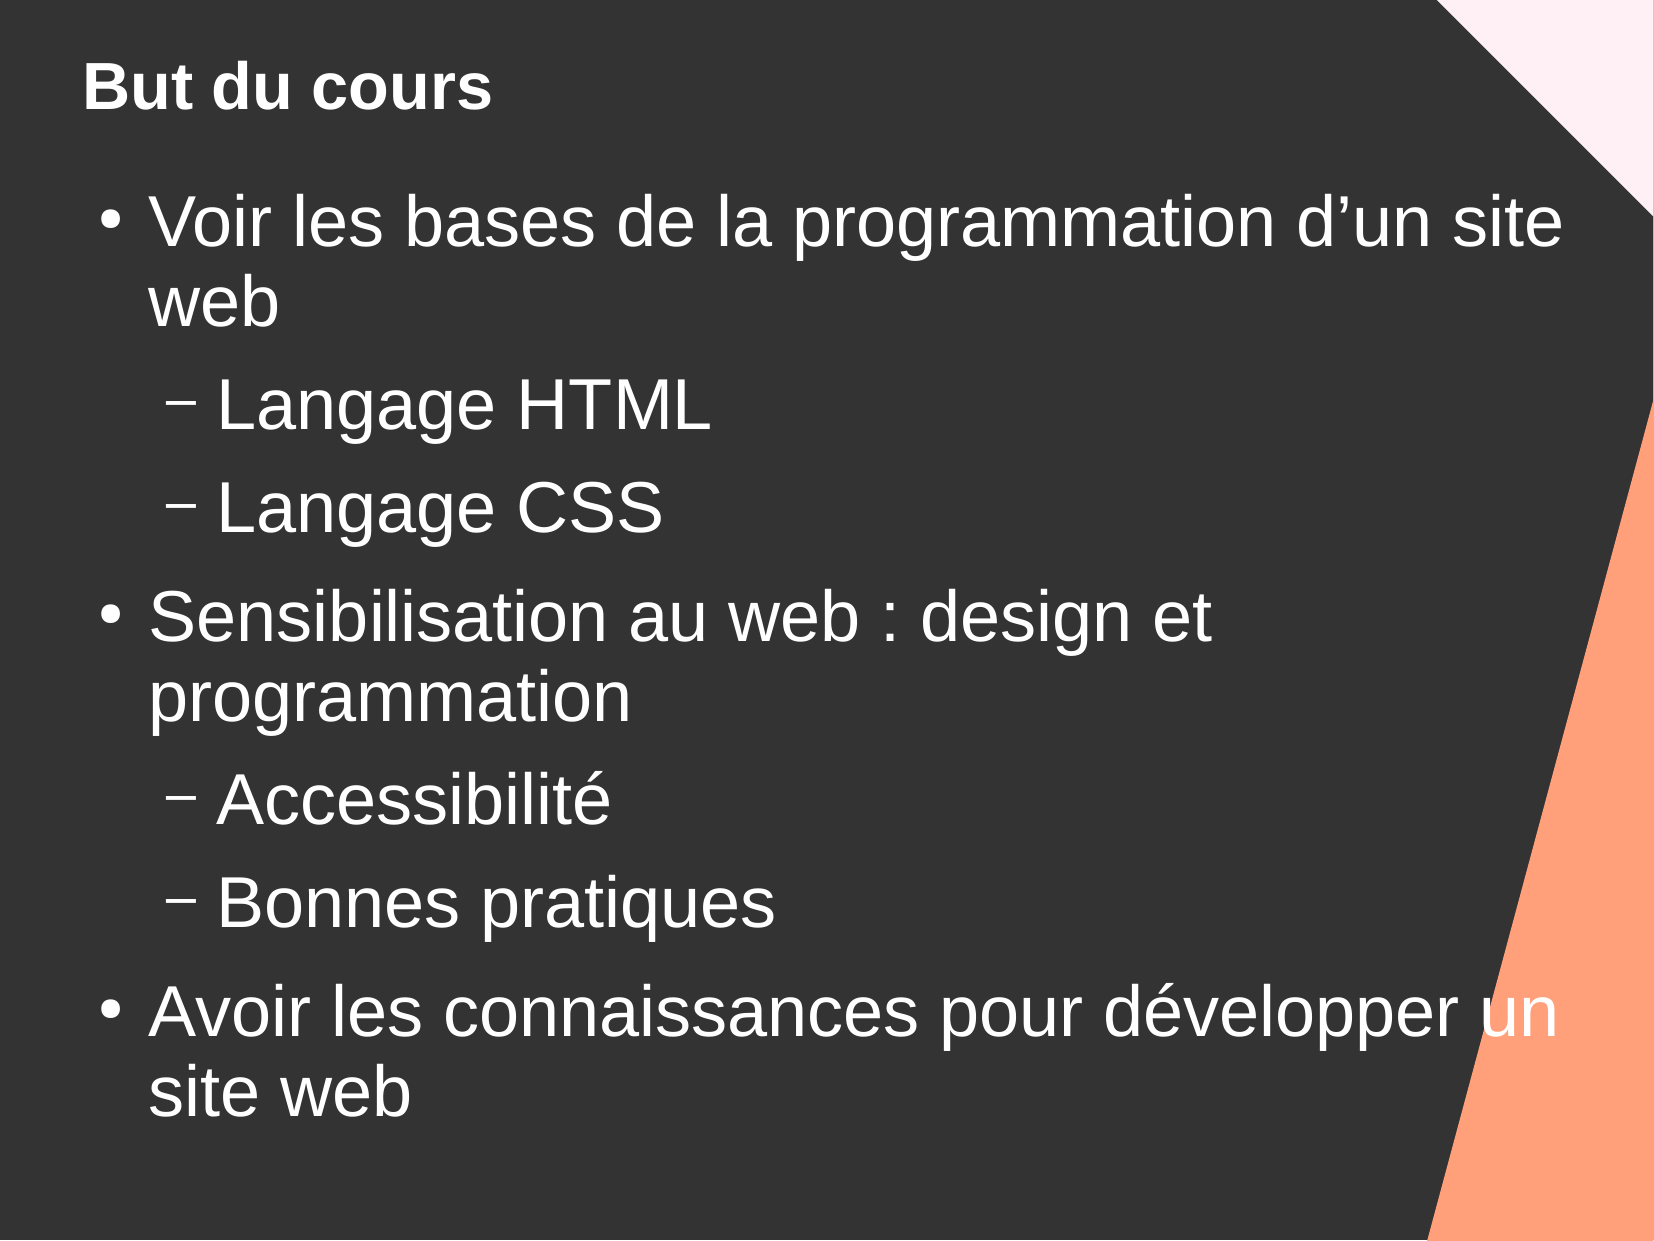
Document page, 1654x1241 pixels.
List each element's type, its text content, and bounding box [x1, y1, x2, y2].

list Voir les bases de la programmation d’un site web Langage HTML Langage CSS Sensibilisation au web : design et programmation Accessibilité Bonnes pratiques Avoir les connaissances pour développer un site web [80, 180, 1620, 1134]
text_box [1427, 397, 1654, 1241]
text_box [1436, 0, 1654, 218]
title But du cours [82, 49, 1571, 162]
